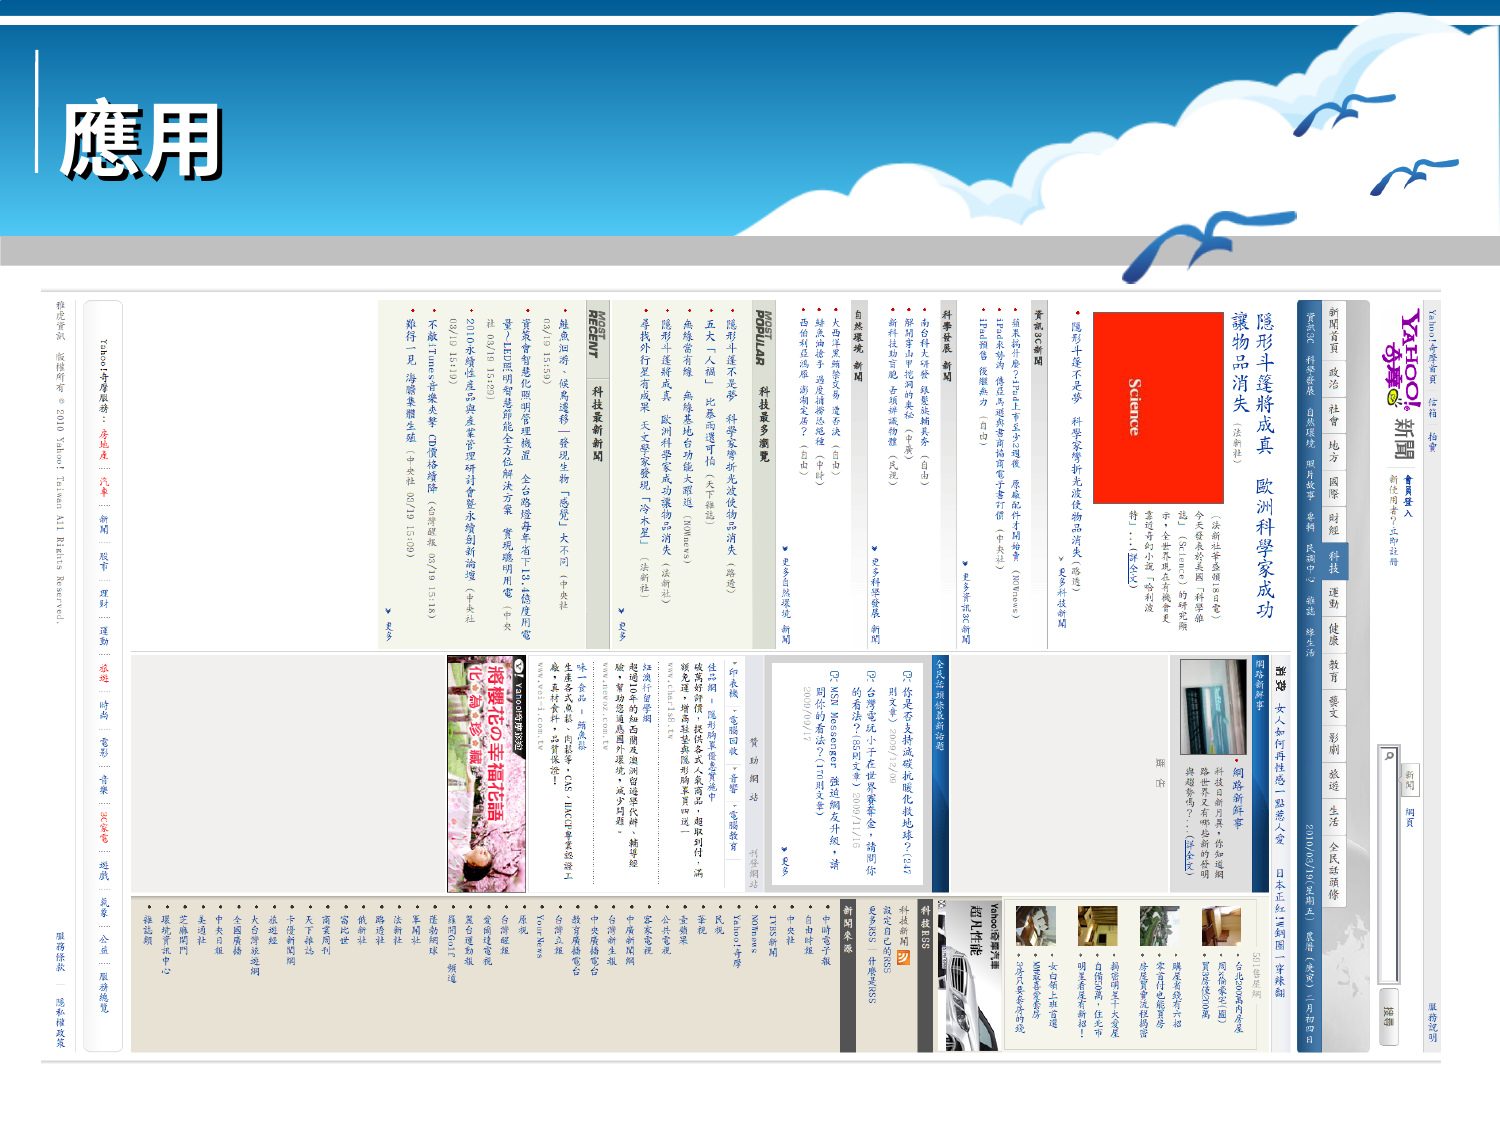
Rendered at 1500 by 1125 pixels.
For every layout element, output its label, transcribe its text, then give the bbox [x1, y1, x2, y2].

title 應用 [59, 86, 1465, 186]
picture [41, 288, 1441, 1064]
picture [730, 12, 1500, 284]
